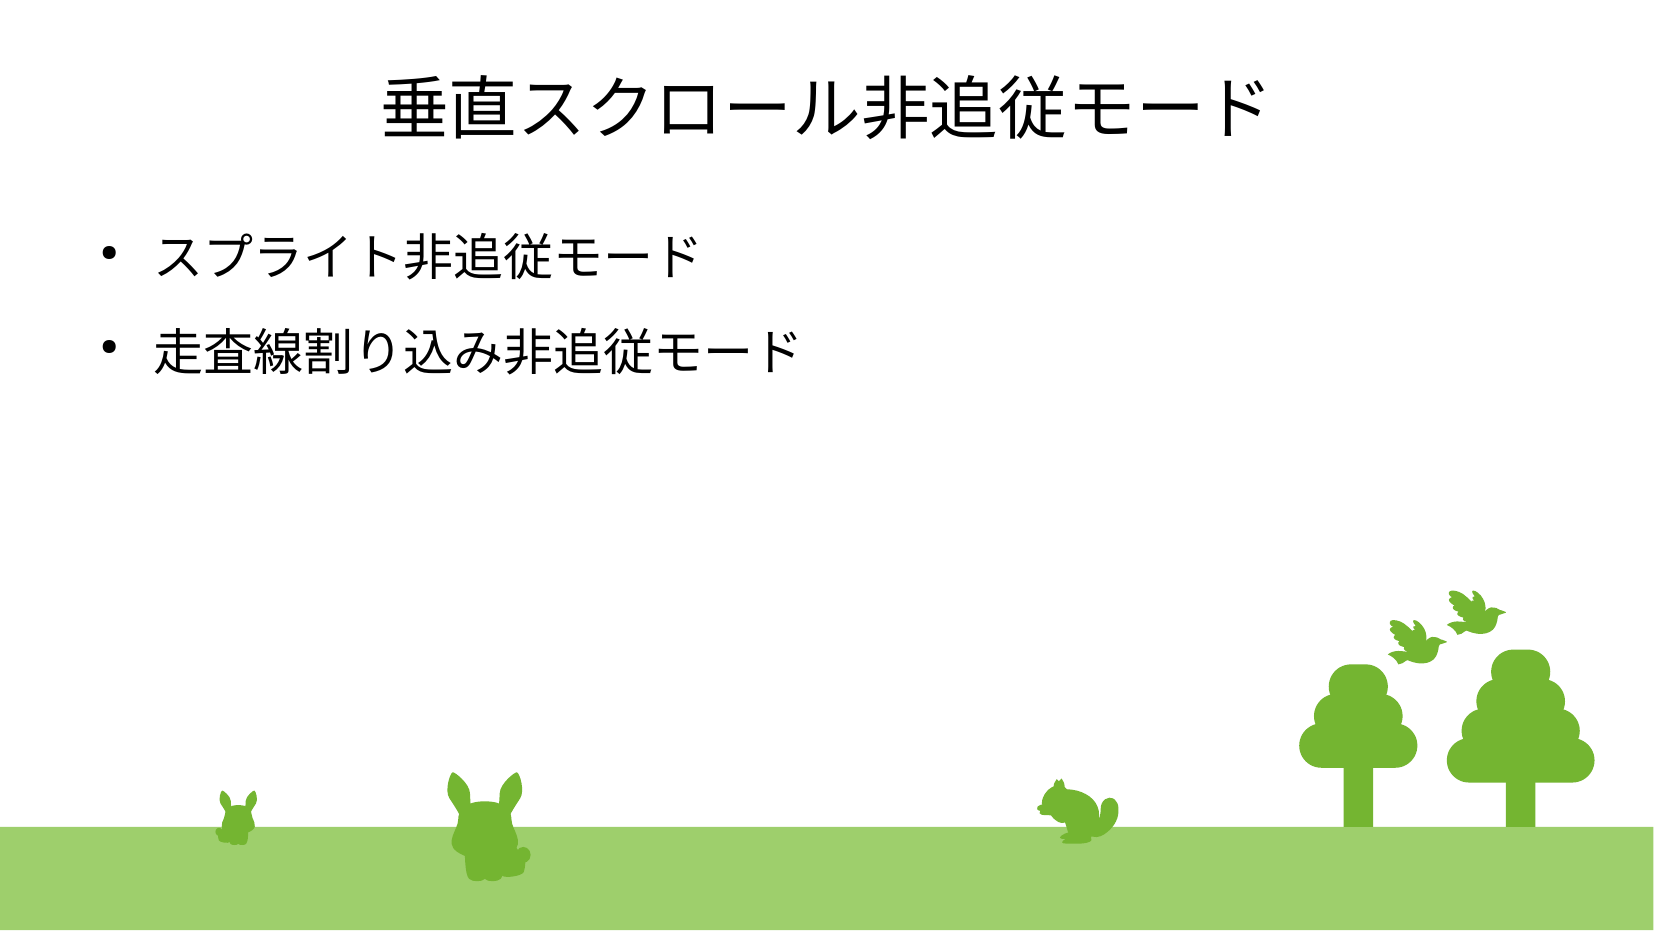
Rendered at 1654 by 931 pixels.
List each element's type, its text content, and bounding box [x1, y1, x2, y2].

title 垂直スクロール非追従モード [88, 29, 1565, 178]
list スプライト非追従モード 走査線割り込み非追従モード [82, 217, 1571, 758]
